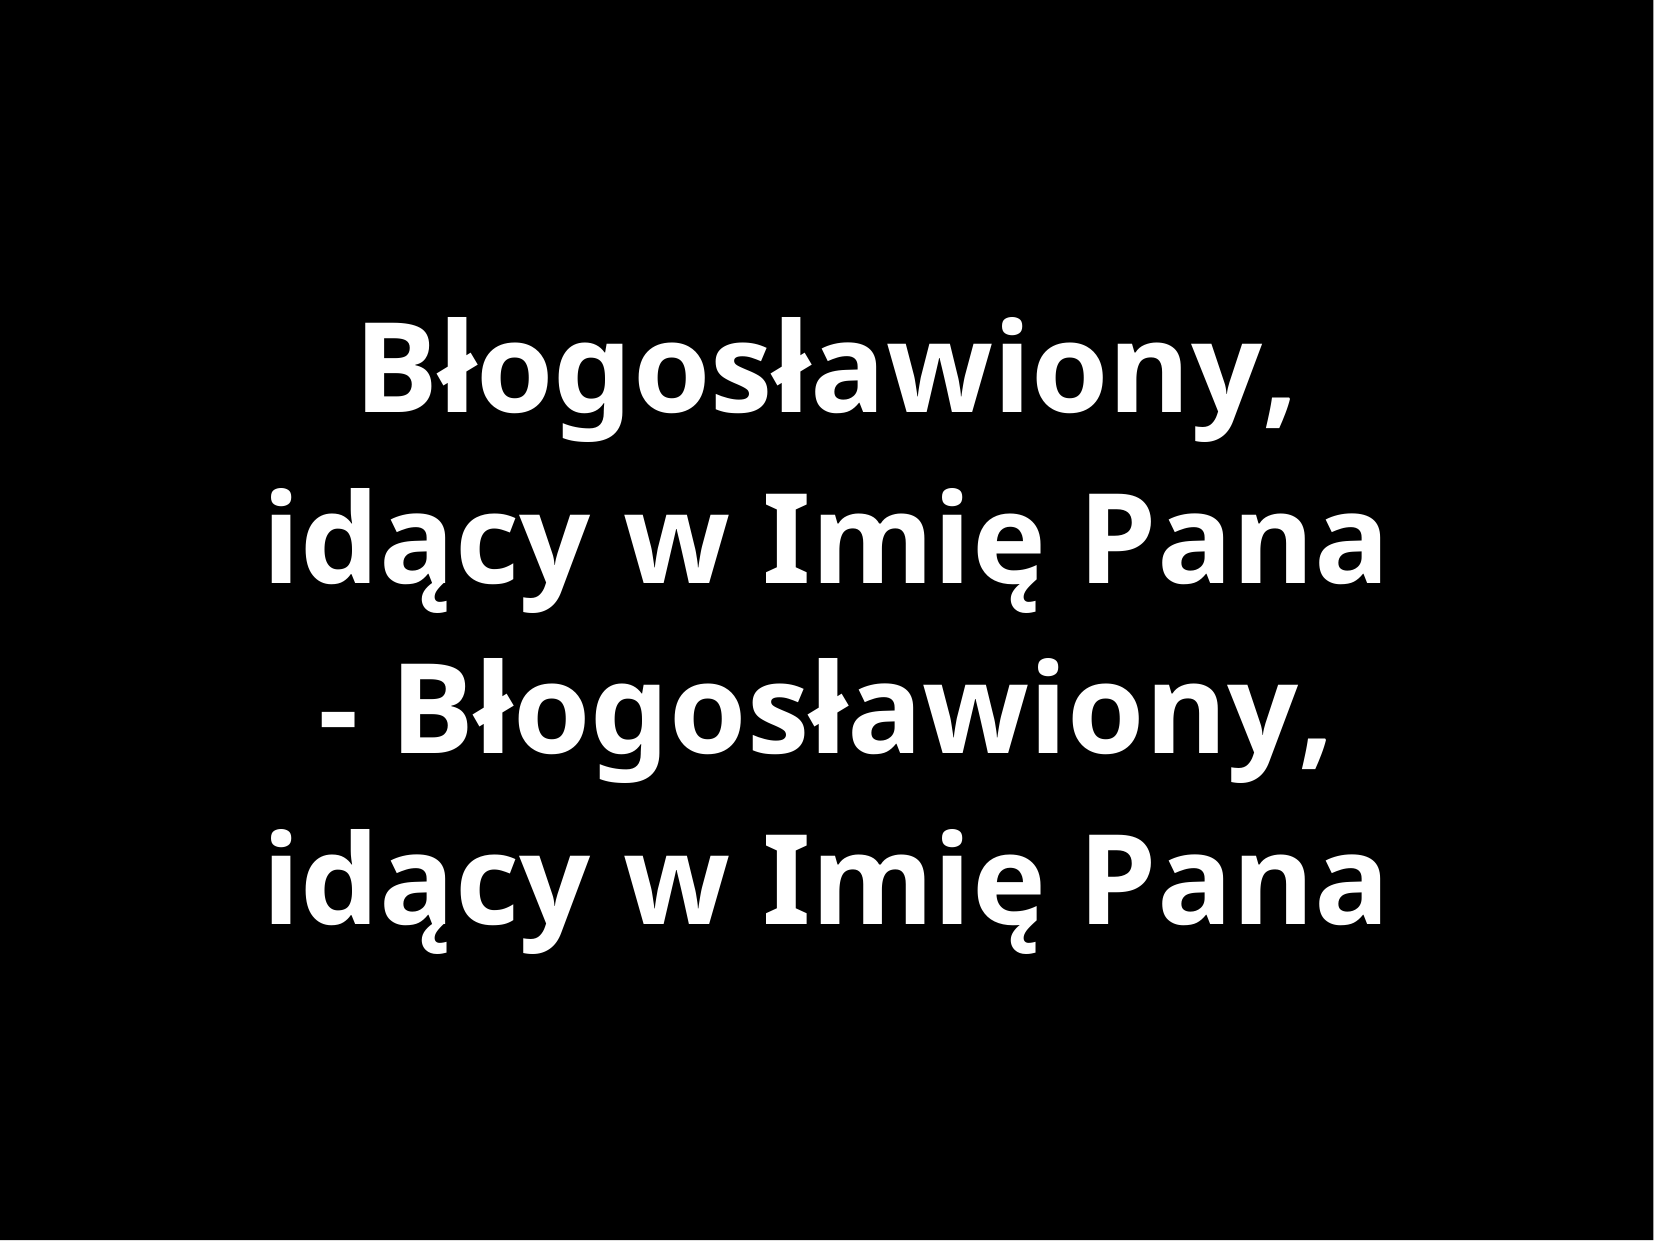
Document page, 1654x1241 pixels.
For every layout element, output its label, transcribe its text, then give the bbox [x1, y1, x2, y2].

title Błogosławiony, idący w Imię Pana - Błogosławiony, idący w Imię Pana [0, 0, 1654, 1241]
